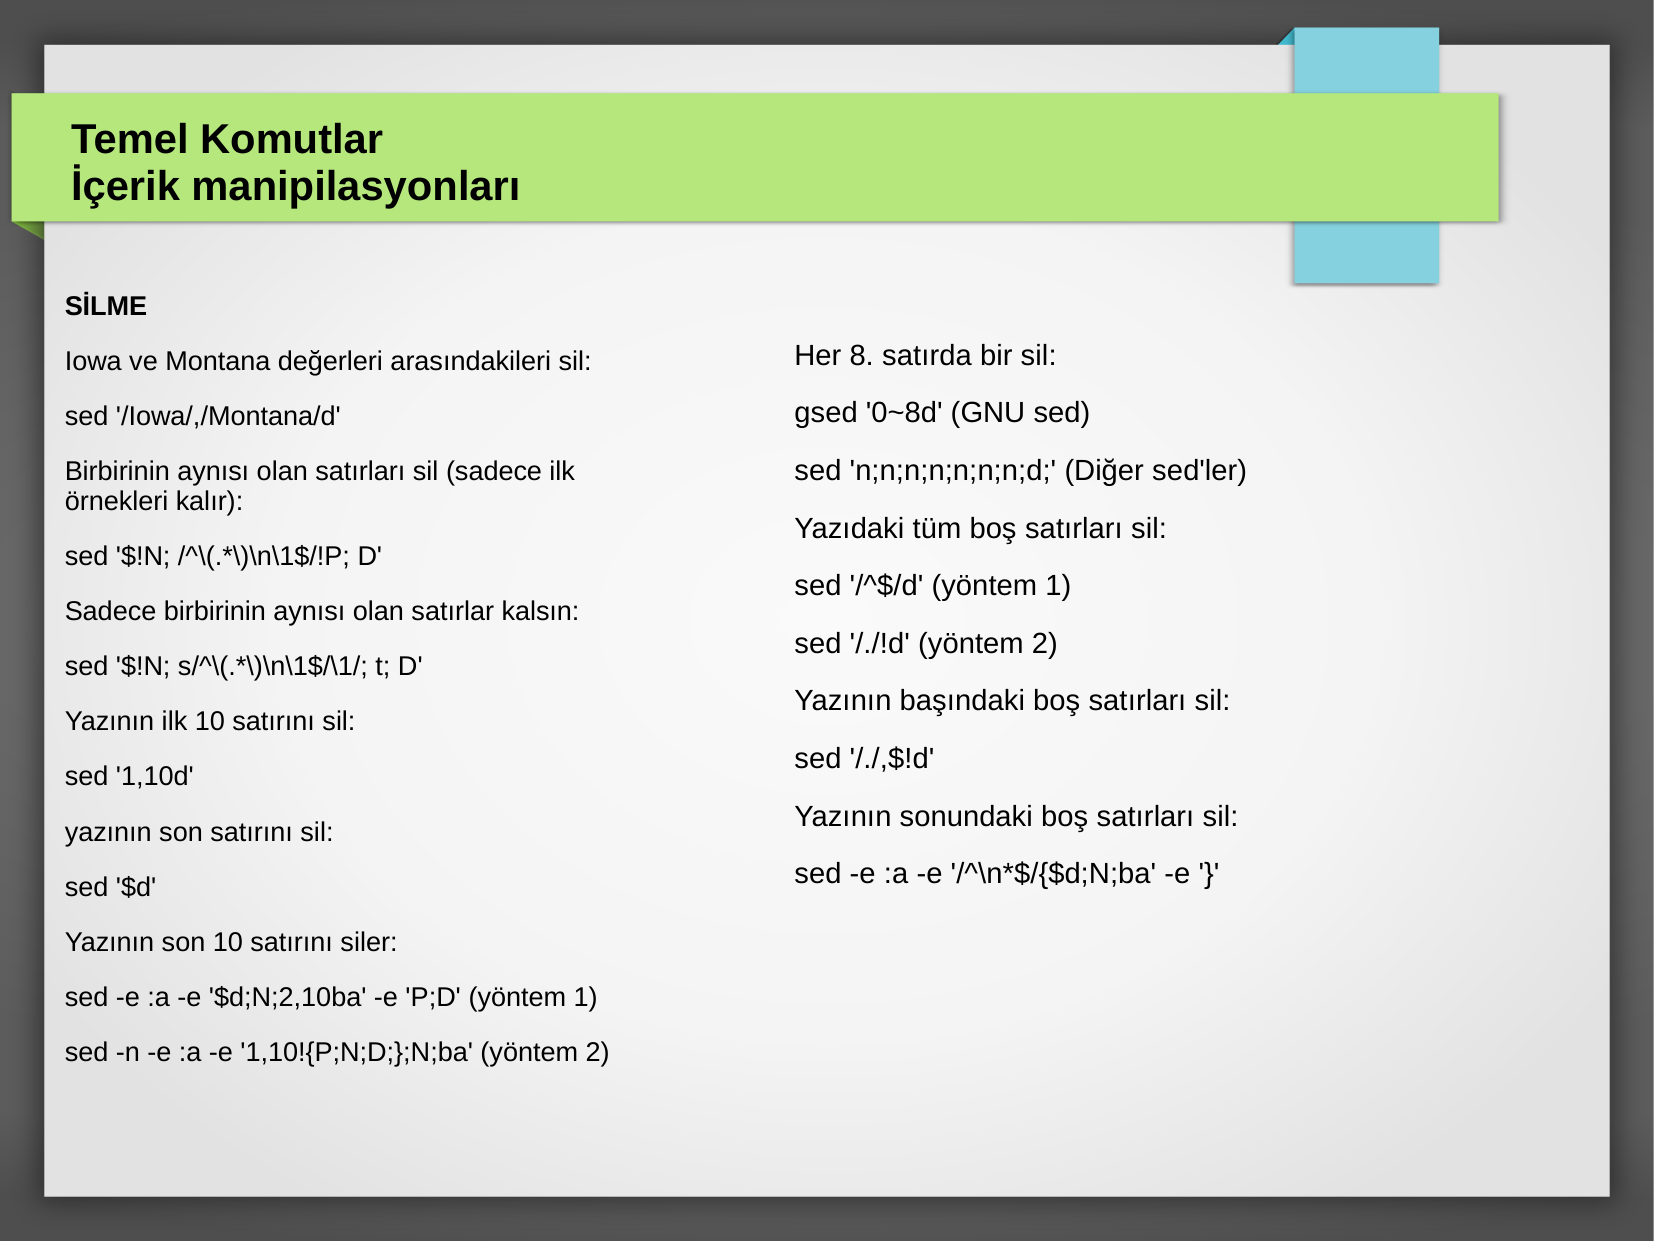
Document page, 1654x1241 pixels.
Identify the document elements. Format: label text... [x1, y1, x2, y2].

text_box Her 8. satırda bir sil: gsed '0~8d' (GNU sed) sed 'n;n;n;n;n;n;n;d;' (Diğer sed'ler) Yazıdaki tüm boş satırları sil: sed '/^$/d' (yöntem 1) sed '/./!d' (yöntem 2) Yazının başındaki boş satırları sil: sed '/./,$!d' Yazının sonundaki boş satırları sil: sed -e :a -e '/^\n*$/{$d;N;ba' -e '}' [779, 331, 1394, 953]
text_box SİLME Iowa ve Montana değerleri arasındakileri sil: sed '/Iowa/,/Montana/d' Birbirinin aynısı olan satırları sil (sadece ilk örnekleri kalır): sed '$!N; /^\(.*\)\n\1$/!P; D' Sadece birbirinin aynısı olan satırlar kalsın: sed '$!N; s/^\(.*\)\n\1$/\1/; t; D' Yazının ilk 10 satırını sil: sed '1,10d' yazının son satırını sil: sed '$d' Yazının son 10 satırını siler: sed -e :a -e '$d;N;2,10ba' -e 'P;D' (yöntem 1) sed -n -e :a -e '1,10!{P;N;D;};N;ba' (yöntem 2) [50, 283, 686, 1160]
text_box Temel Komutlar İçerik manipilasyonları [56, 108, 638, 263]
picture [0, 0, 1654, 1241]
